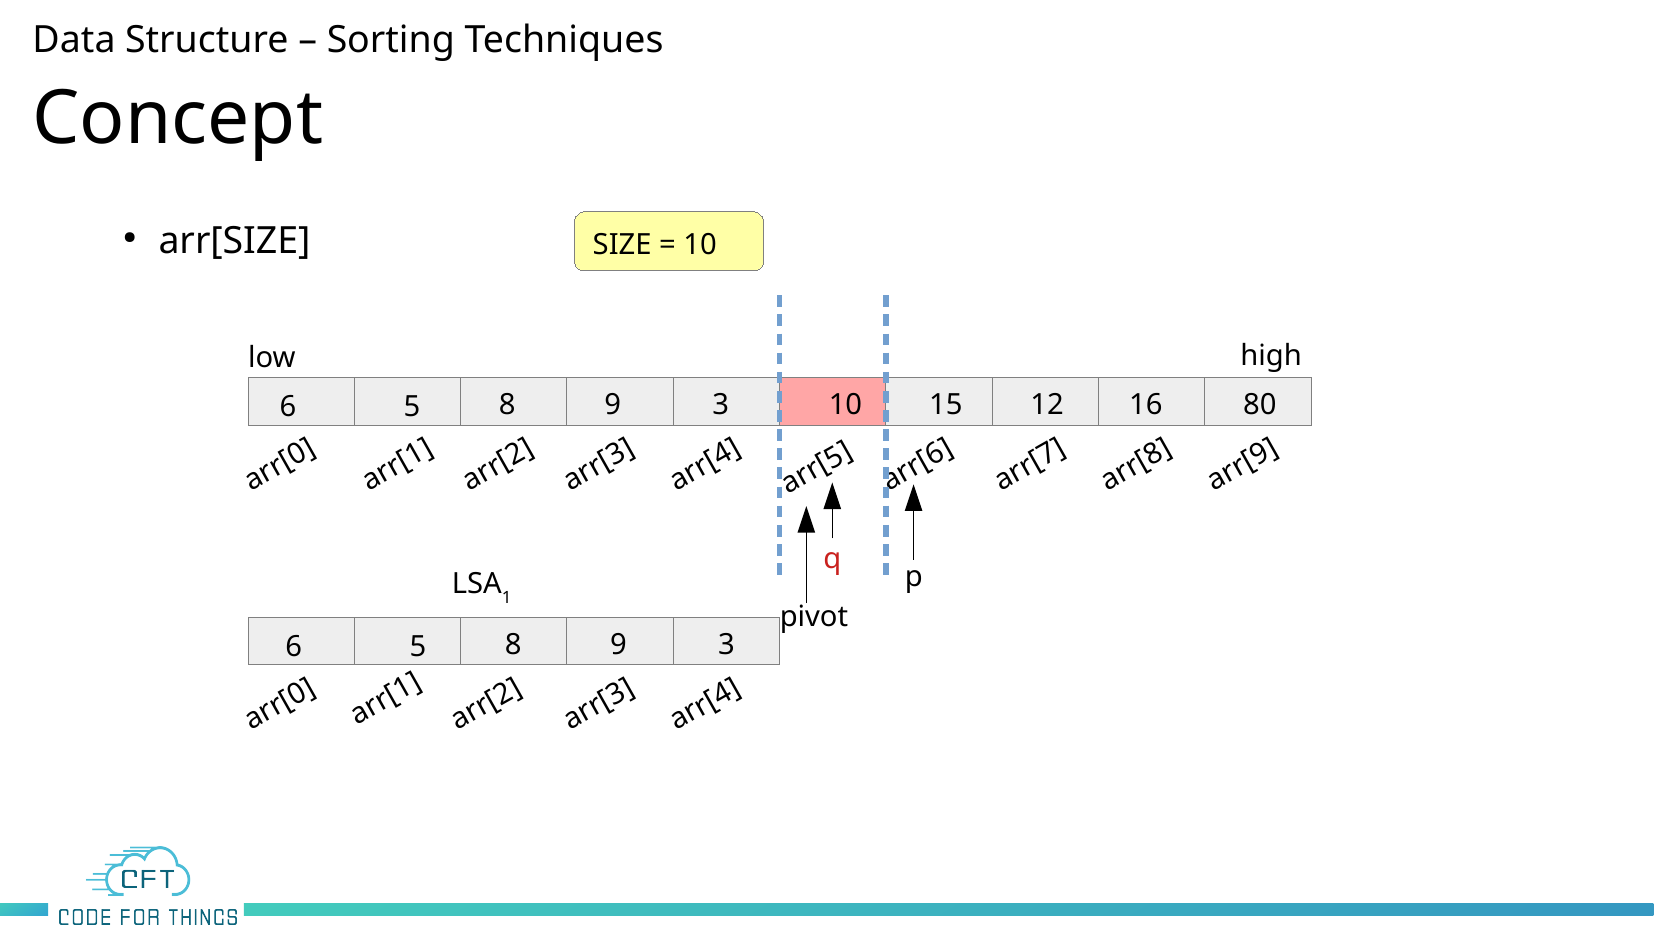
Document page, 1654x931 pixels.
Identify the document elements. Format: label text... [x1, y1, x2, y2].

text_box SIZE = 10 [577, 215, 758, 265]
text_box 15 [914, 376, 982, 426]
text_box arr[7] [971, 404, 1111, 517]
text_box arr[5] [756, 426, 898, 520]
text_box 12 [1015, 376, 1083, 426]
text_box [881, 377, 914, 426]
picture [59, 846, 237, 925]
text_box arr[3] [537, 413, 680, 517]
text_box 9 [589, 376, 657, 426]
text_box high [1225, 327, 1329, 377]
text_box 16 [1114, 376, 1182, 426]
text_box arr[8] [1079, 401, 1213, 517]
text_box 10 [814, 376, 881, 426]
text_box [982, 377, 1015, 426]
text_box [762, 377, 814, 426]
text_box low [233, 328, 337, 378]
text_box [557, 617, 595, 665]
text_box arr[3] [537, 666, 664, 748]
text_box LSA1 [437, 555, 533, 611]
text_box 3 [690, 376, 762, 426]
text_box arr[2] [437, 404, 574, 517]
text_box [657, 377, 690, 426]
text_box p [889, 547, 939, 615]
text_box [574, 211, 764, 271]
text_box [248, 378, 264, 426]
text_box arr[4] [647, 411, 786, 517]
text_box arr[1] [336, 401, 473, 517]
text_box 3 [695, 616, 765, 666]
text_box 5 [388, 377, 438, 428]
text_box 8 [490, 616, 557, 666]
text_box arr[1] [324, 659, 452, 742]
text_box [313, 377, 388, 426]
text_box [551, 377, 589, 426]
text_box q [808, 529, 857, 579]
text_box pivot [765, 588, 869, 674]
text_box arr[2] [425, 666, 548, 748]
text_box arr[0] [218, 401, 360, 517]
text_box [1296, 377, 1312, 426]
text_box [1083, 377, 1114, 426]
text_box [438, 377, 484, 426]
text_box [663, 617, 695, 665]
text_box 6 [270, 618, 319, 668]
text_box 5 [394, 618, 443, 668]
text_box 9 [595, 616, 663, 666]
text_box 80 [1228, 377, 1296, 426]
text_box 8 [484, 376, 551, 426]
title Data Structure – Sorting Techniques Concept [32, 12, 1184, 166]
text_box arr[0] [218, 647, 343, 748]
text_box 6 [264, 378, 313, 428]
text_box arr[SIZE] [108, 205, 353, 272]
text_box [248, 617, 490, 665]
text_box arr[9] [1181, 405, 1323, 517]
text_box arr[4] [644, 666, 775, 756]
text_box arr[6] [863, 424, 999, 515]
text_box [1182, 377, 1228, 426]
